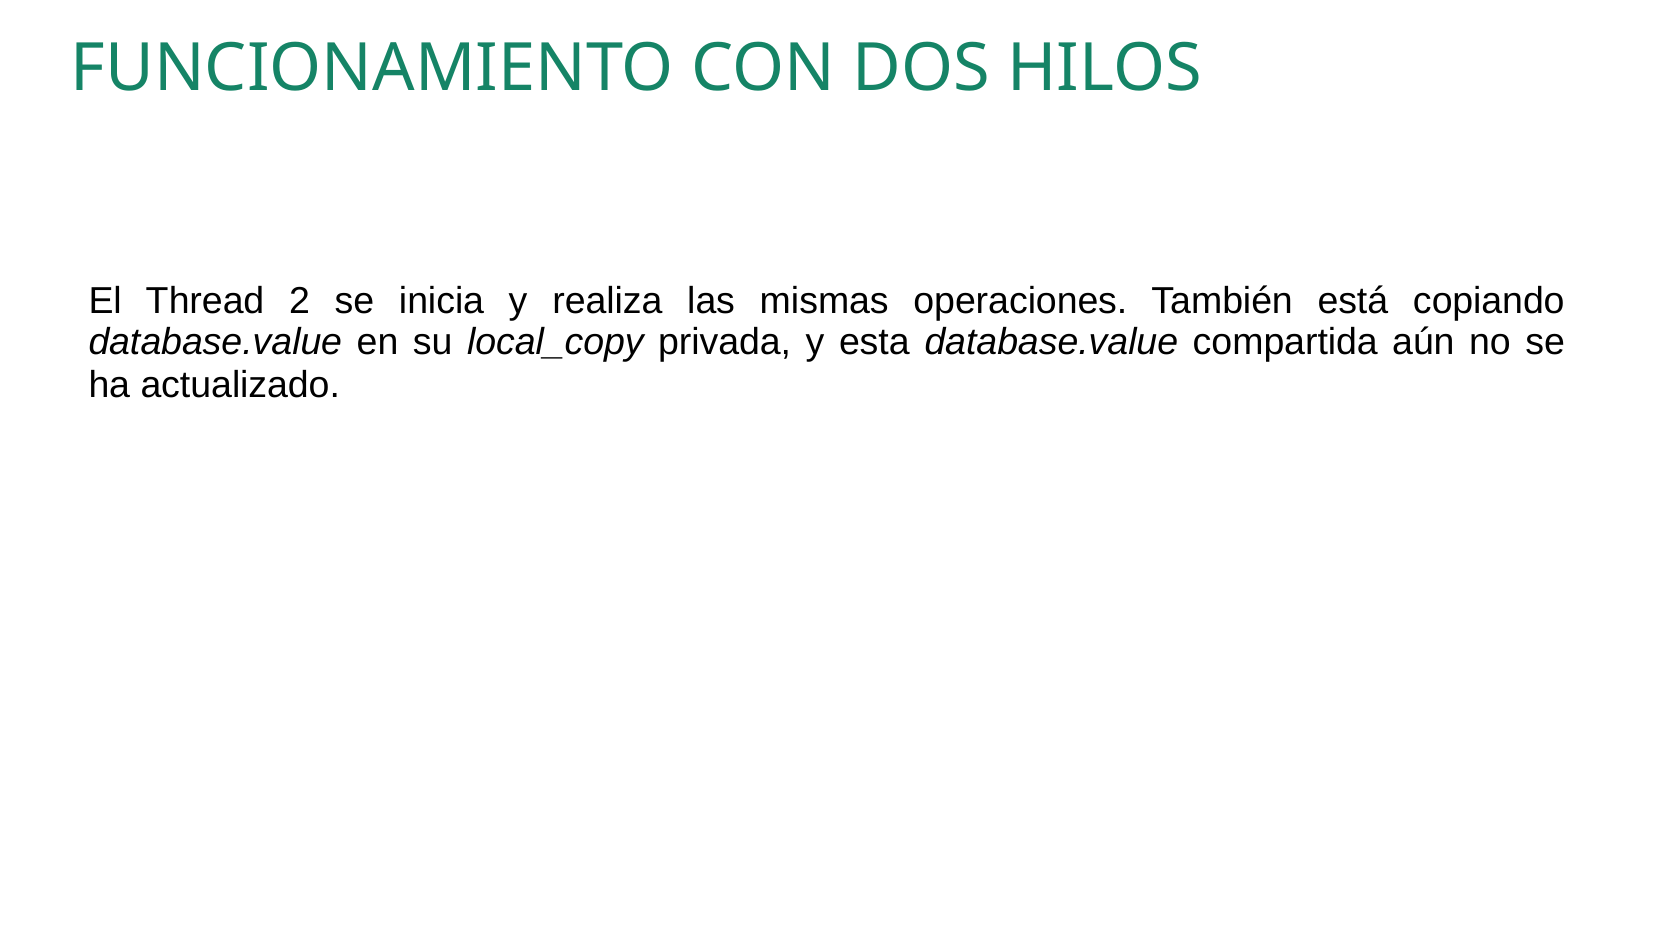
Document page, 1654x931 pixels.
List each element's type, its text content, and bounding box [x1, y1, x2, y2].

title FUNCIONAMIENTO CON DOS HILOS [70, 0, 1447, 159]
text_box El Thread 2 se inicia y realiza las mismas operaciones. También está copiando database.value en su local_copy privada, y esta database.value compartida aún no se ha actualizado. [73, 271, 1580, 539]
